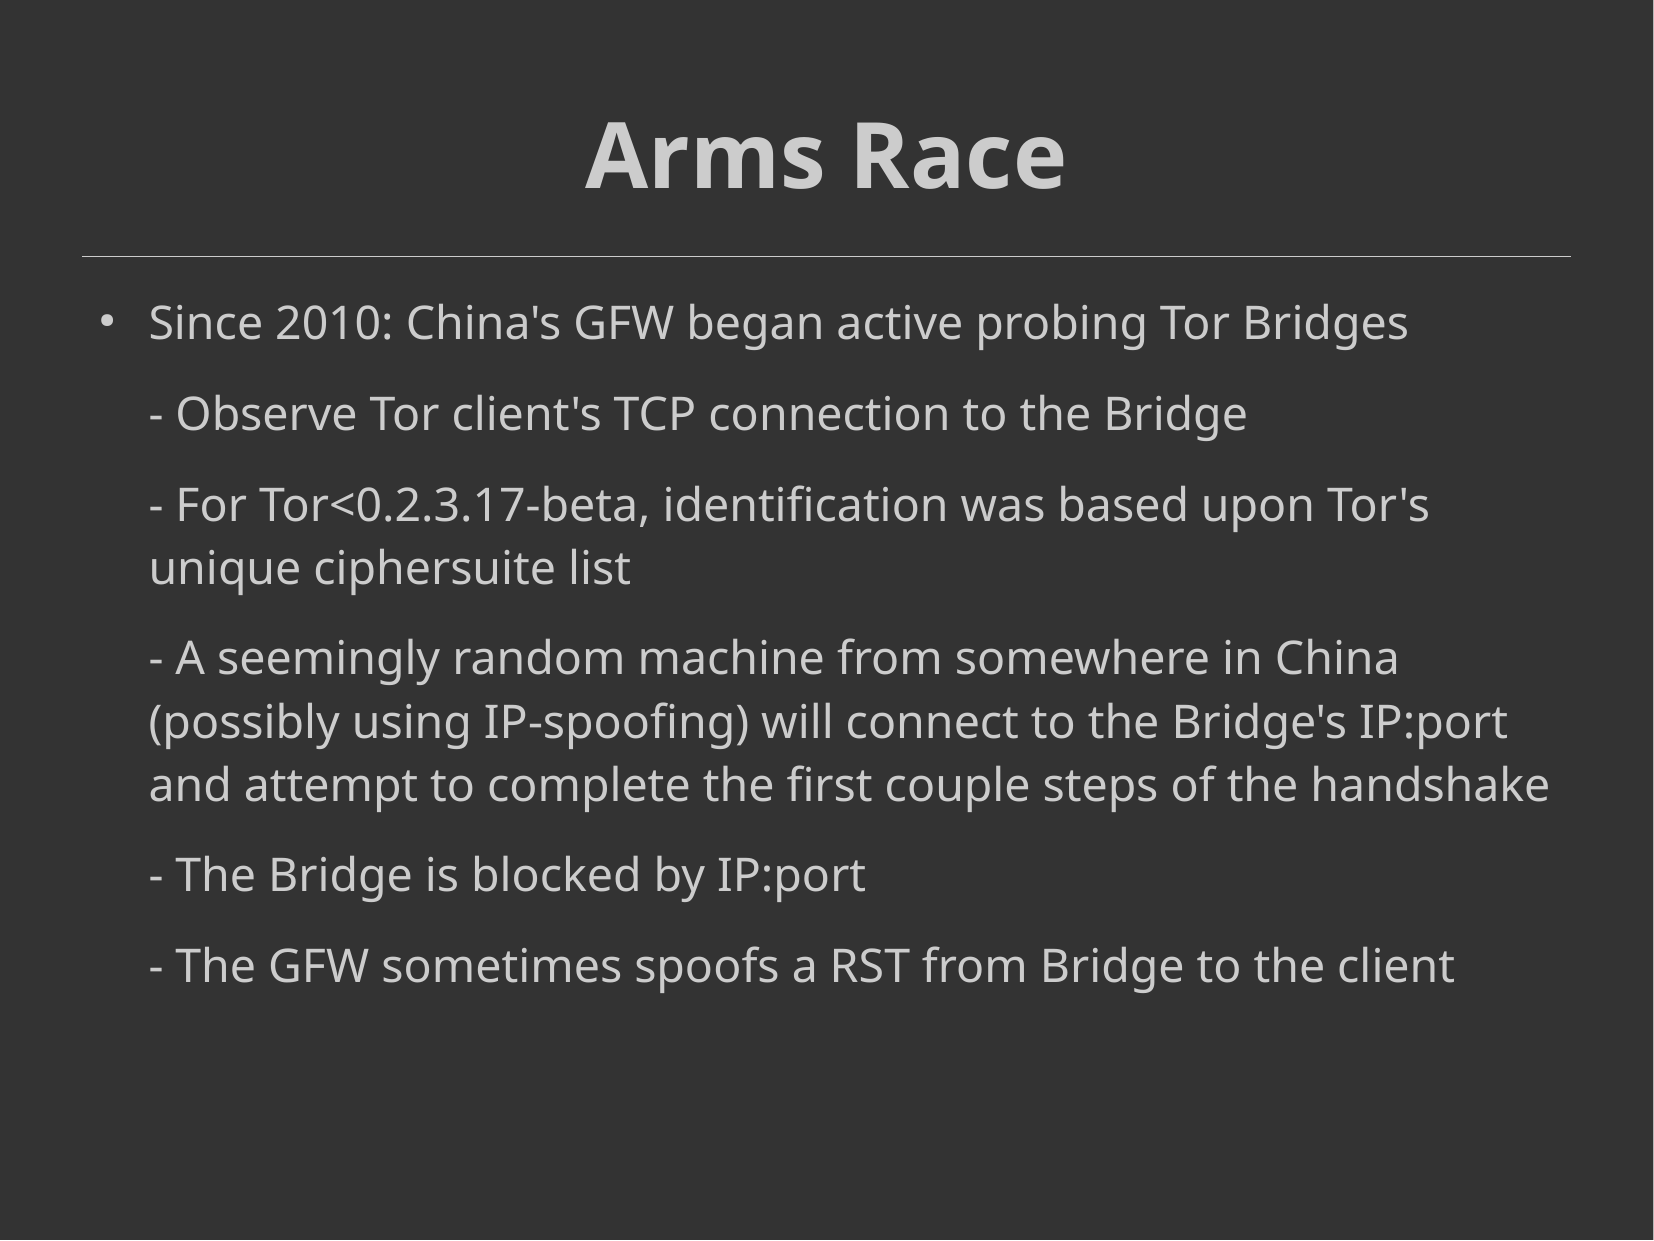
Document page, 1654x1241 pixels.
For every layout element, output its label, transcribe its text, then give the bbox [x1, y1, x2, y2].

list Since 2010: China's GFW began active probing Tor Bridges - Observe Tor client's TCP connection to the Bridge - For Tor<0.2.3.17-beta, identification was based upon Tor's unique ciphersuite list - A seemingly random machine from somewhere in China (possibly using IP-spoofing) will connect to the Bridge's IP:port and attempt to complete the first couple steps of the handshake - The Bridge is blocked by IP:port - The GFW sometimes spoofs a RST from Bridge to the client [82, 290, 1571, 1010]
title Arms Race [82, 49, 1571, 257]
